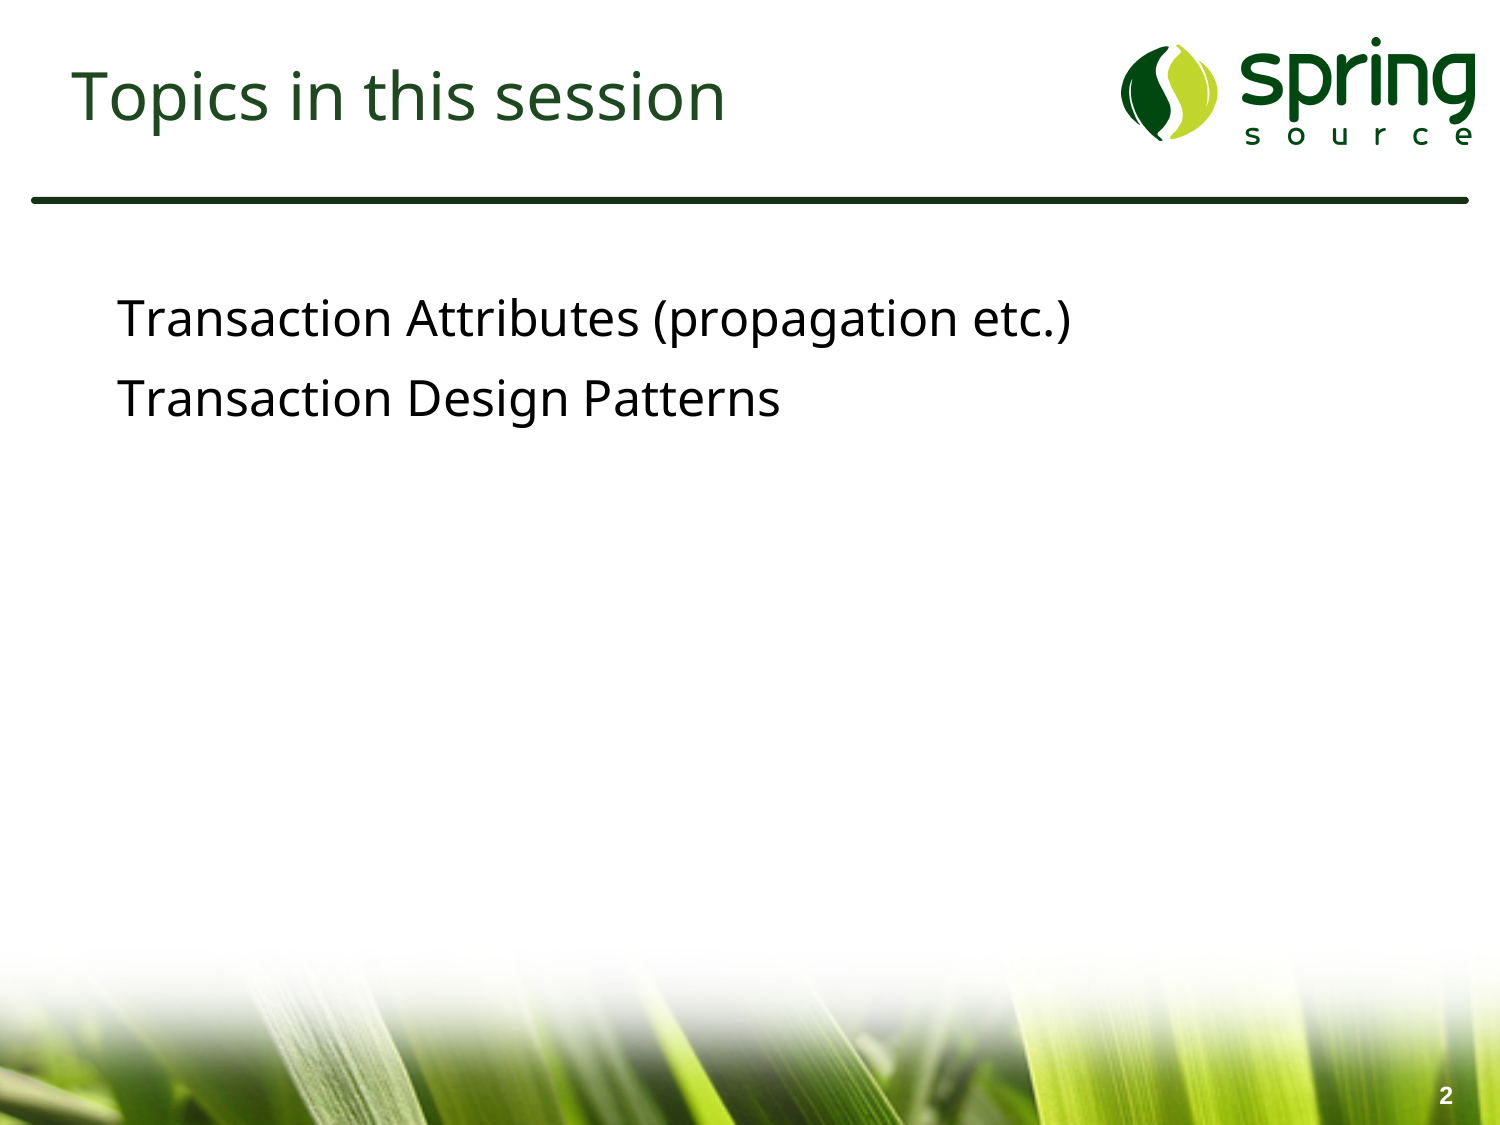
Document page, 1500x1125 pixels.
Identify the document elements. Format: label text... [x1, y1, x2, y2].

picture [0, 944, 1500, 1125]
picture [1121, 37, 1475, 145]
list Transaction Attributes (propagation etc.) Transaction Design Patterns [103, 275, 1394, 938]
title Topics in this session [56, 13, 1089, 176]
